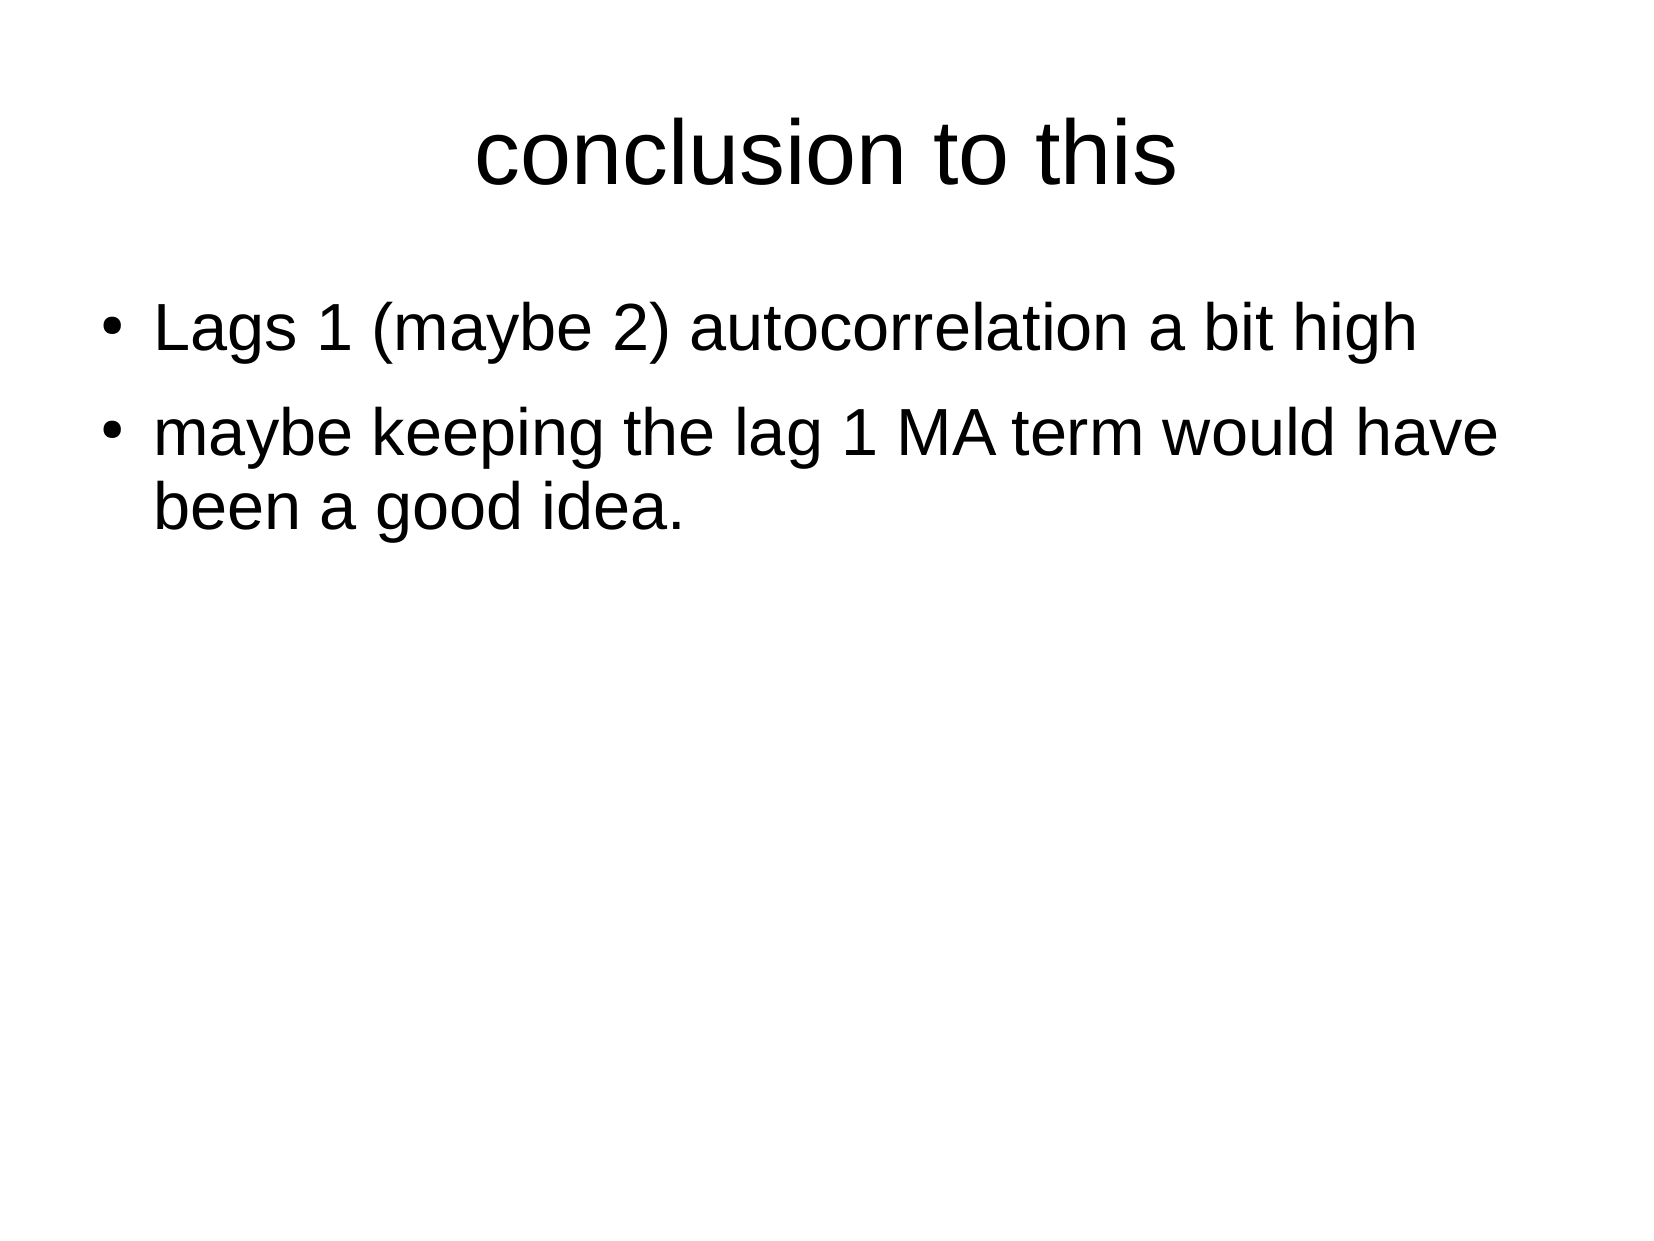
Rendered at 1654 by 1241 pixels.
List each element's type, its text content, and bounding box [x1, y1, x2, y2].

title conclusion to this [82, 56, 1571, 250]
list Lags 1 (maybe 2) autocorrelation a bit high maybe keeping the lag 1 MA term would have been a good idea. [82, 290, 1571, 1109]
